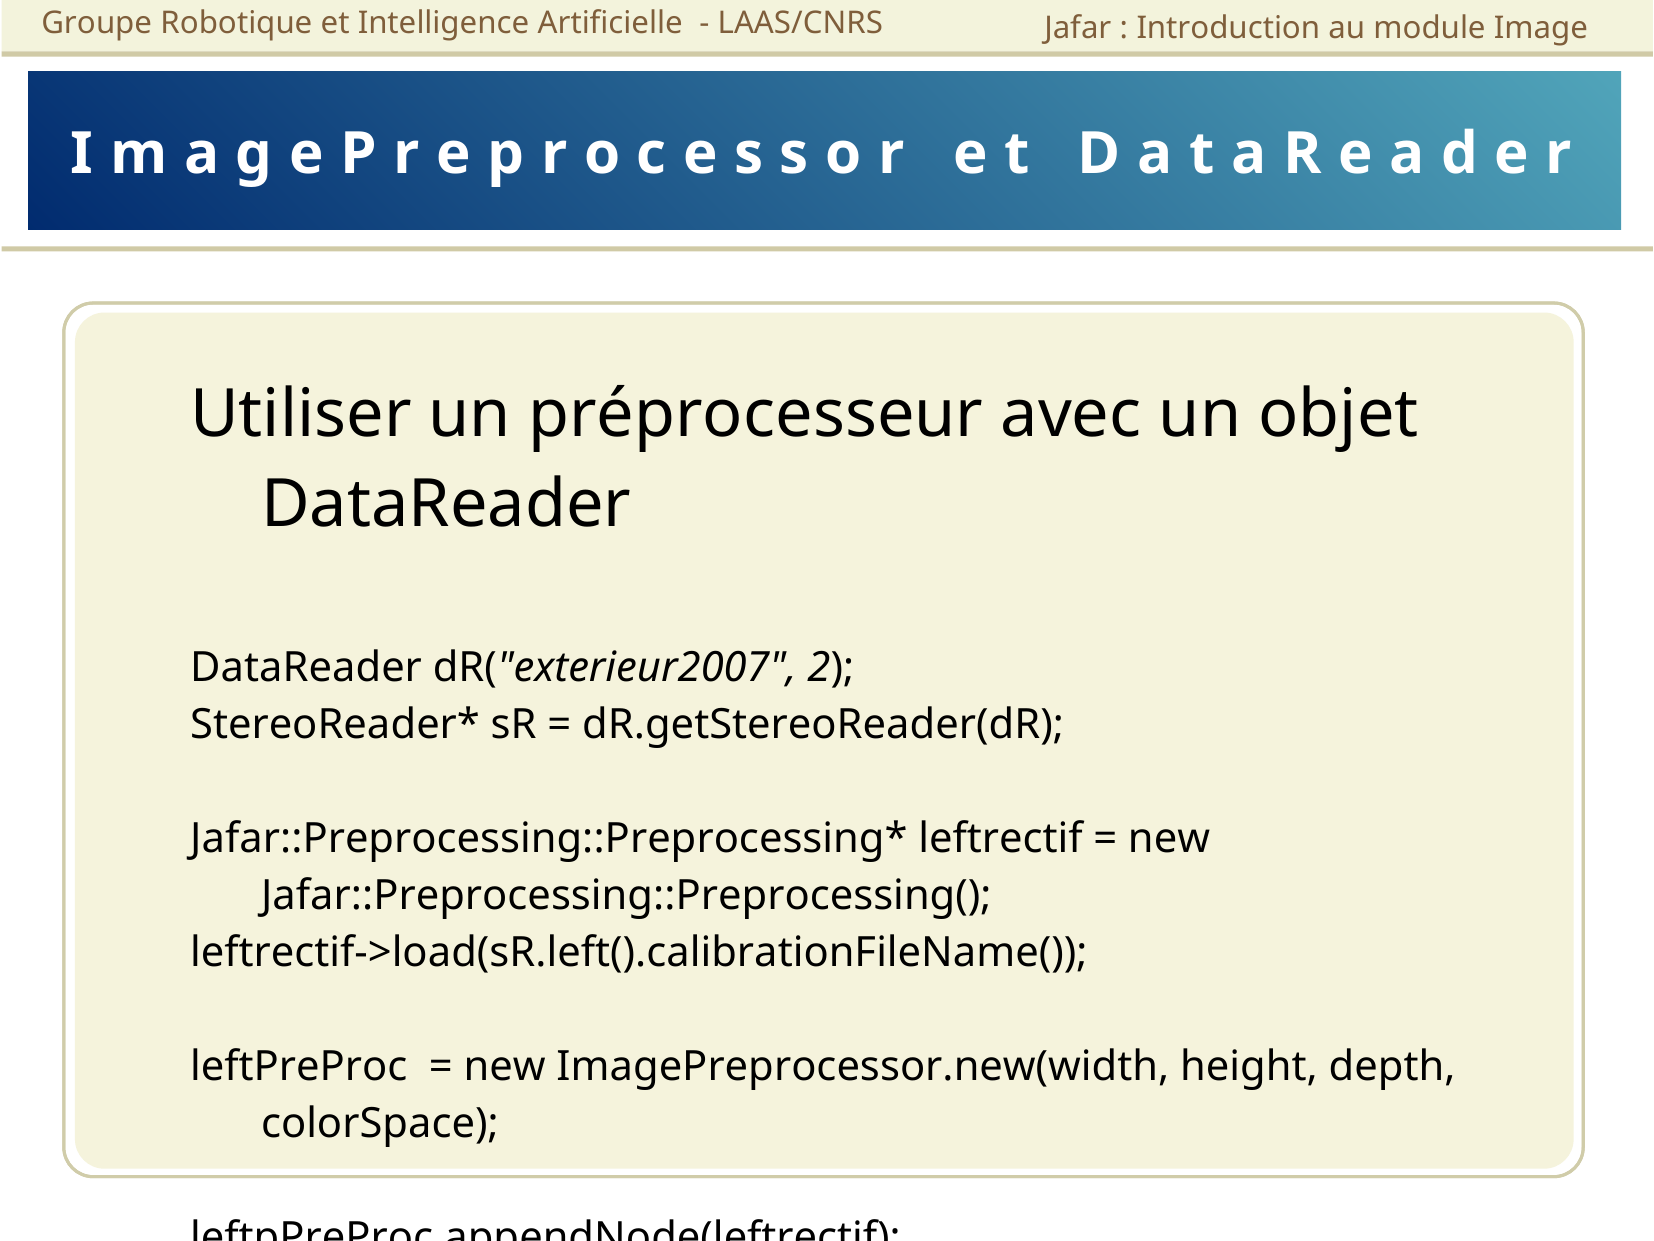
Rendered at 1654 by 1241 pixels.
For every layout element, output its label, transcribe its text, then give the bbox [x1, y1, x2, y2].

title ImagePreprocessor et DataReader [57, 81, 1587, 221]
list Utiliser un préprocesseur avec un objet DataReader DataReader dR("exterieur2007", 2); StereoReader* sR = dR.getStereoReader(dR); Jafar::Preprocessing::Preprocessing* leftrectif = new Jafar::Preprocessing::Preprocessing(); leftrectif->load(sR.left().calibrationFileName()); leftPreProc = new ImagePreprocessor.new(width, height, depth, colorSpace); leftpPreProc.appendNode(leftrectif); sR.left().setImagePreprocessor( leftProc ) [178, 364, 1569, 1229]
